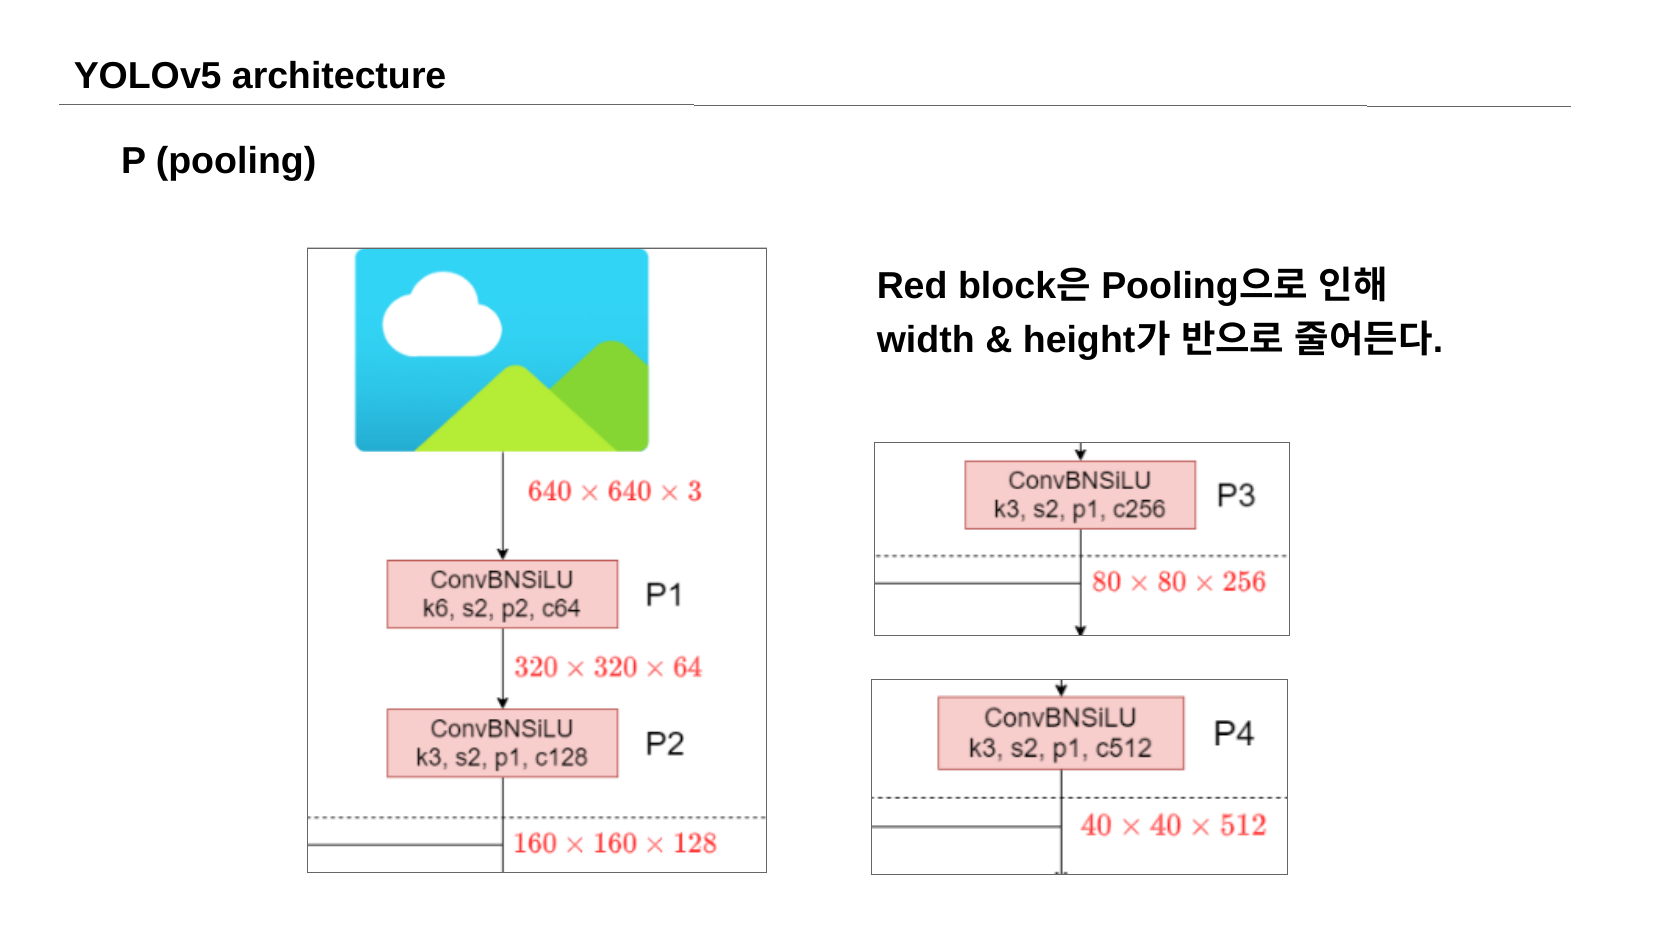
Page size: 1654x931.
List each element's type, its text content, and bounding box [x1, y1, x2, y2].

picture [874, 442, 1290, 636]
text_box YOLOv5 architecture [59, 47, 520, 104]
text_box P (pooling) [106, 132, 567, 189]
text_box Red block은 Pooling으로 인해 width & height가 반으로 줄어든다. [862, 247, 1512, 426]
picture [307, 247, 767, 873]
picture [871, 679, 1288, 875]
